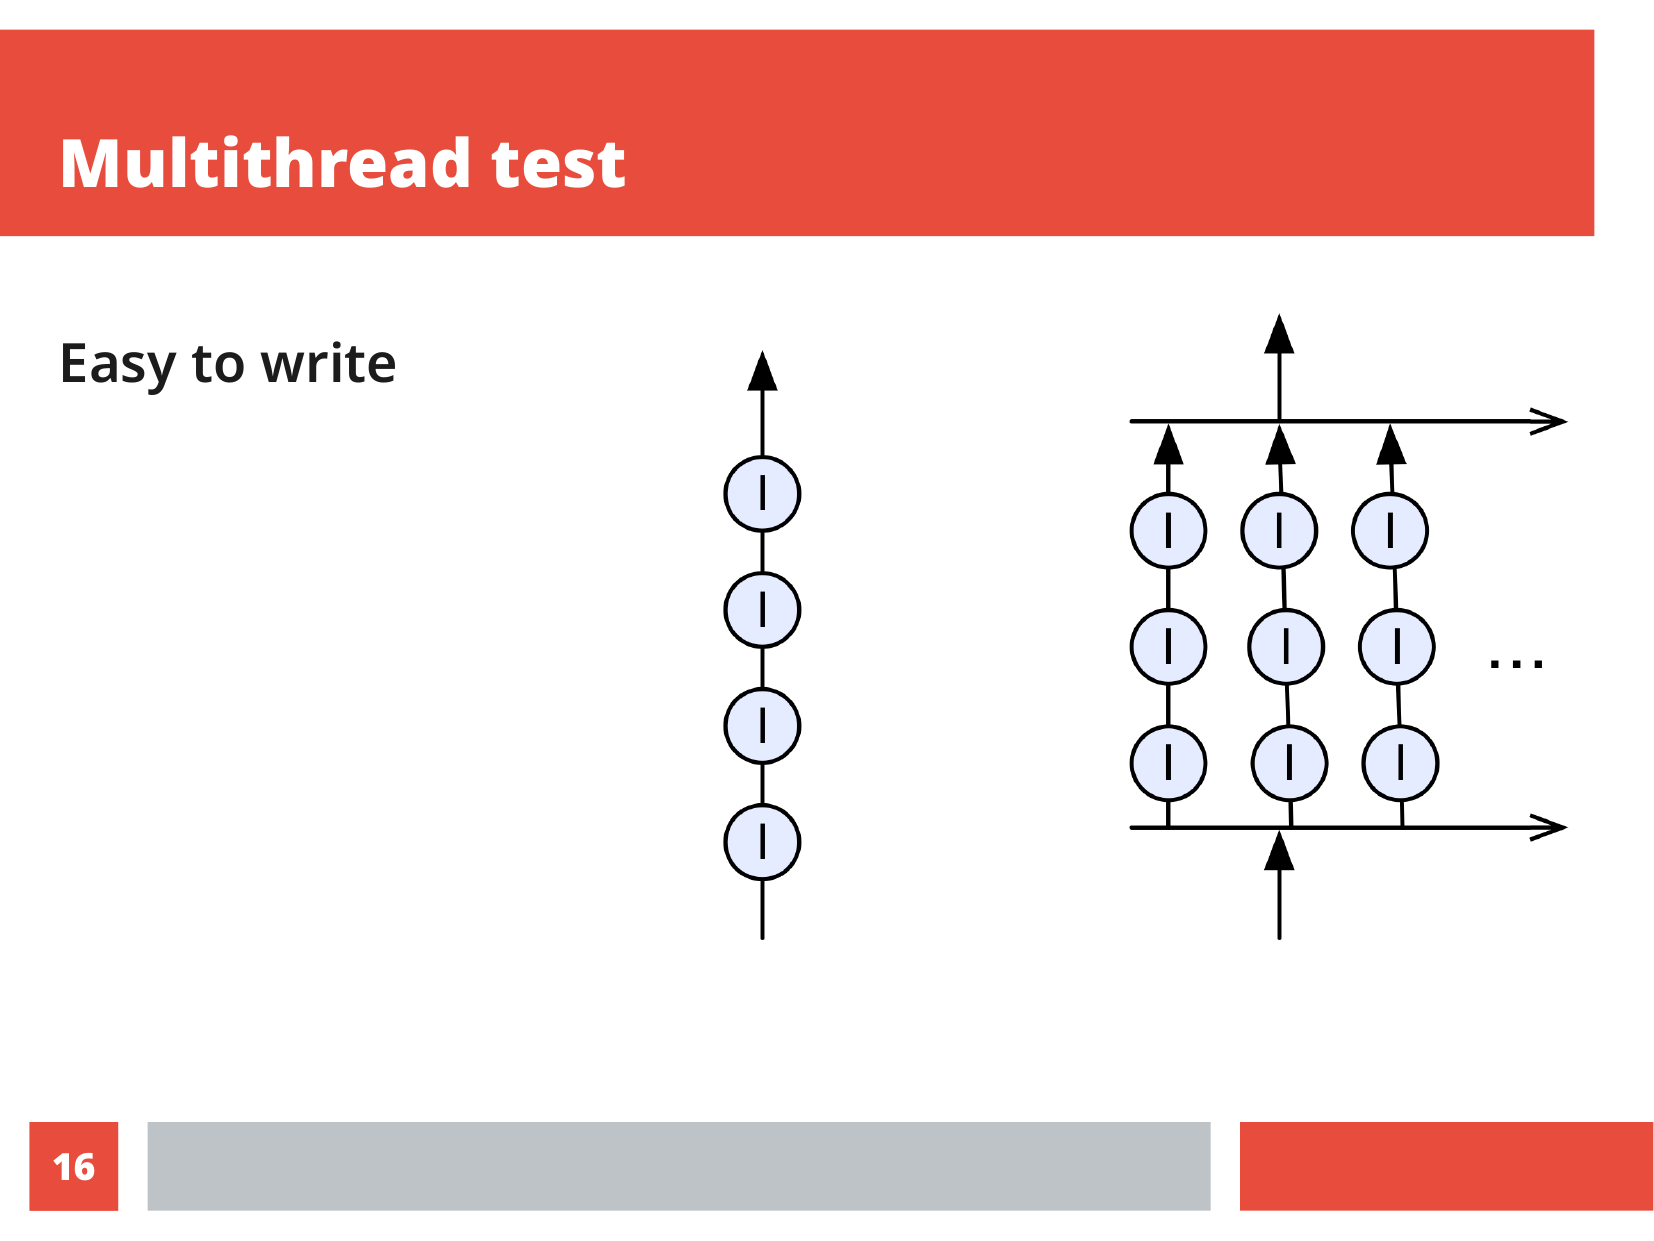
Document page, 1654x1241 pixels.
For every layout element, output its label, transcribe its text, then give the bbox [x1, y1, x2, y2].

list Easy to write [59, 324, 1565, 1093]
title Multithread test [59, 59, 1595, 207]
picture [717, 303, 1578, 946]
